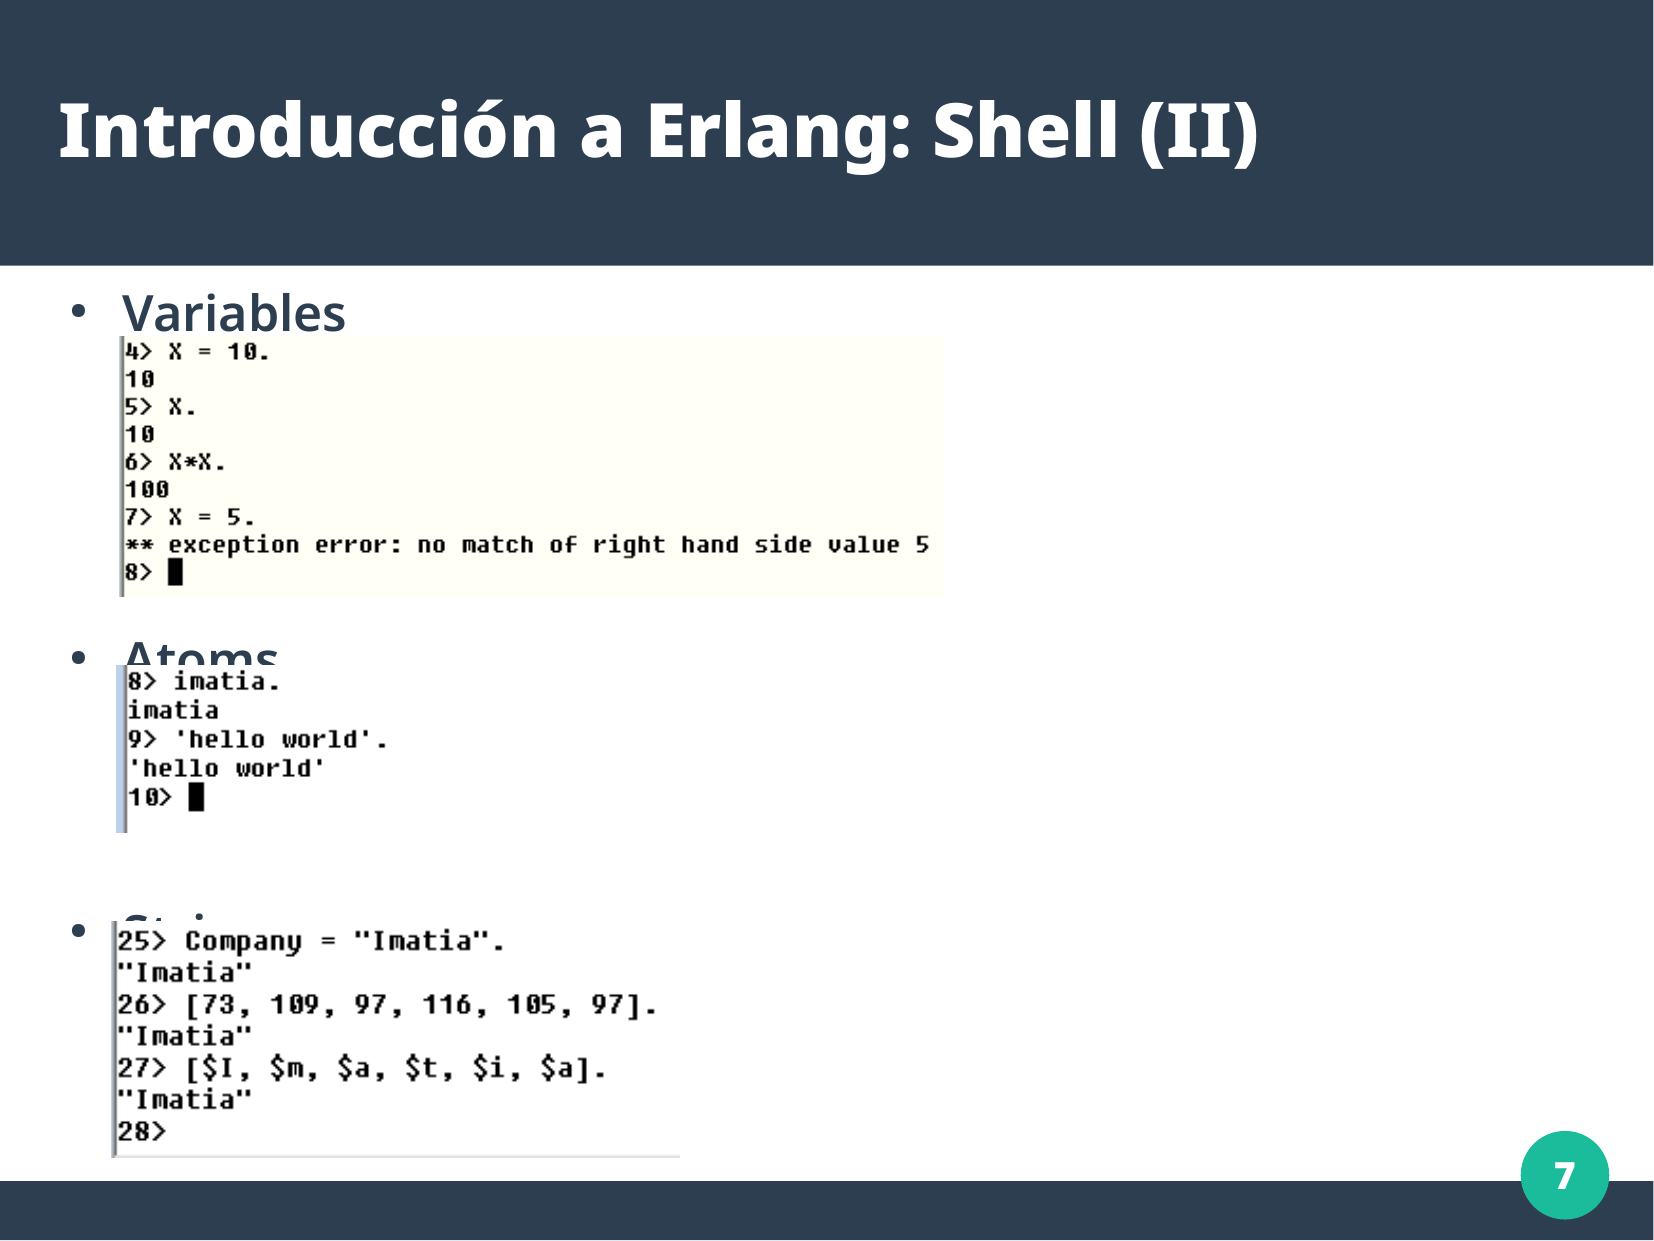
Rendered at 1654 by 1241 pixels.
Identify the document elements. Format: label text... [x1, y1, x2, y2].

title Introducción a Erlang: Shell (II) [59, 49, 1595, 207]
picture [119, 336, 945, 597]
picture [116, 665, 443, 833]
list Variables Atoms Strings [51, 277, 1588, 1105]
picture [111, 921, 680, 1158]
